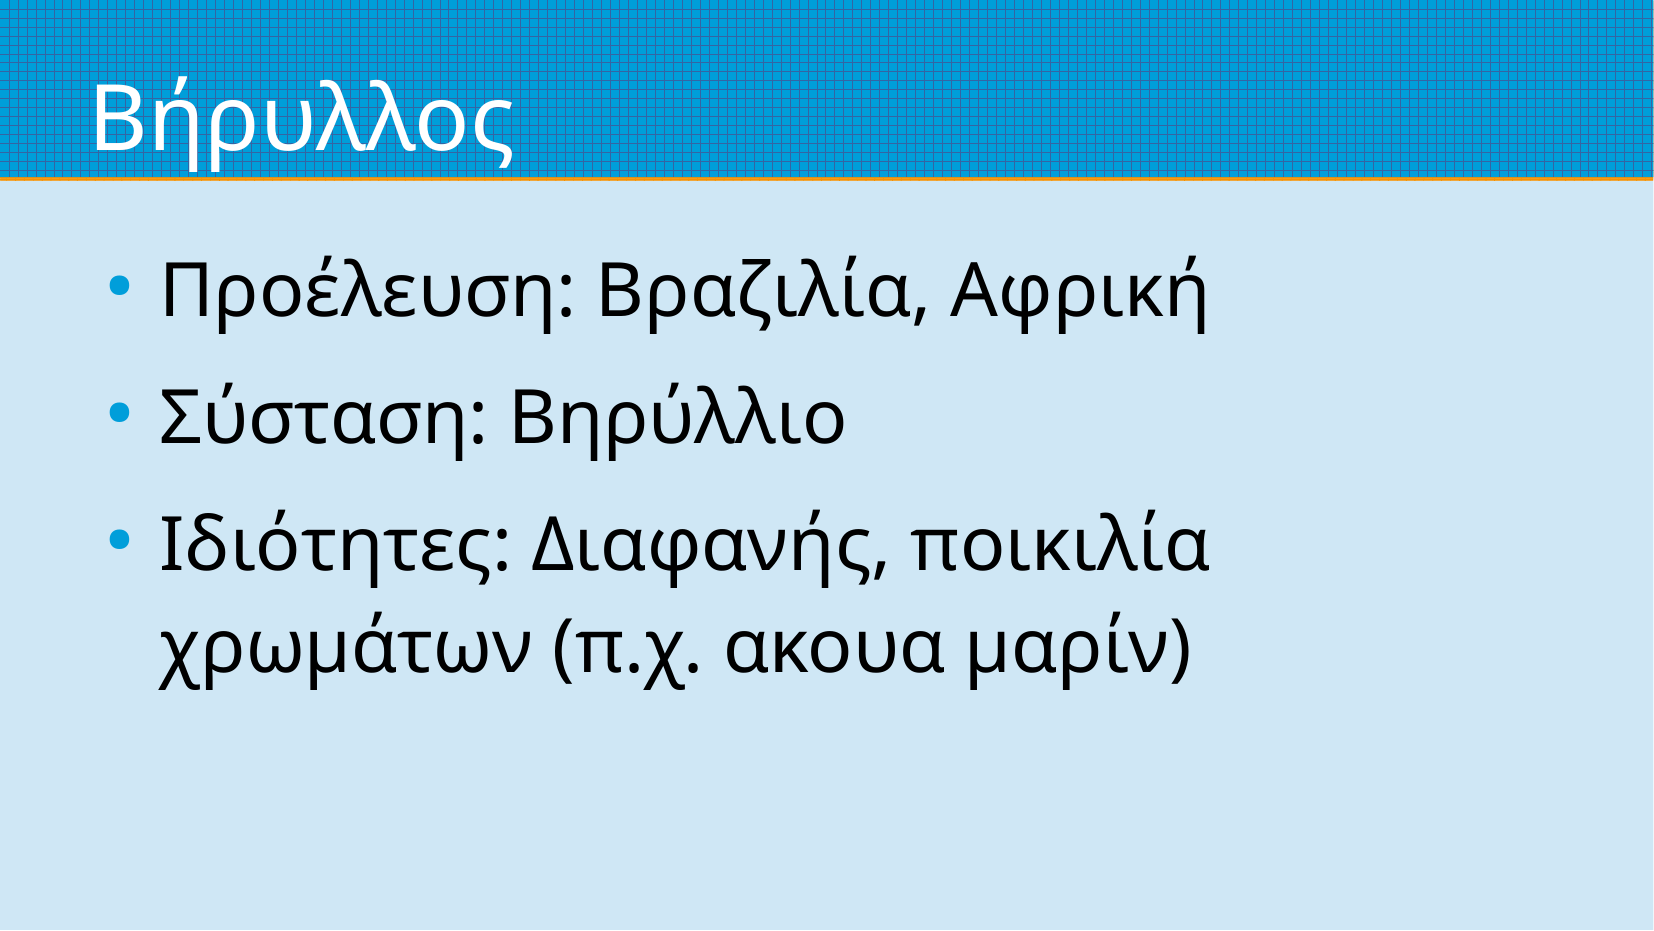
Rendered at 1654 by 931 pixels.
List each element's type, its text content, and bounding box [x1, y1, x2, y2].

list Προέλευση: Βραζιλία, Αφρική Σύσταση: Βηρύλλιο Ιδιότητες: Διαφανής, ποικιλία χρωμάτων (π.χ. ακουα μαρίν) [88, 236, 1565, 813]
title Βήρυλλος [88, 14, 1565, 178]
